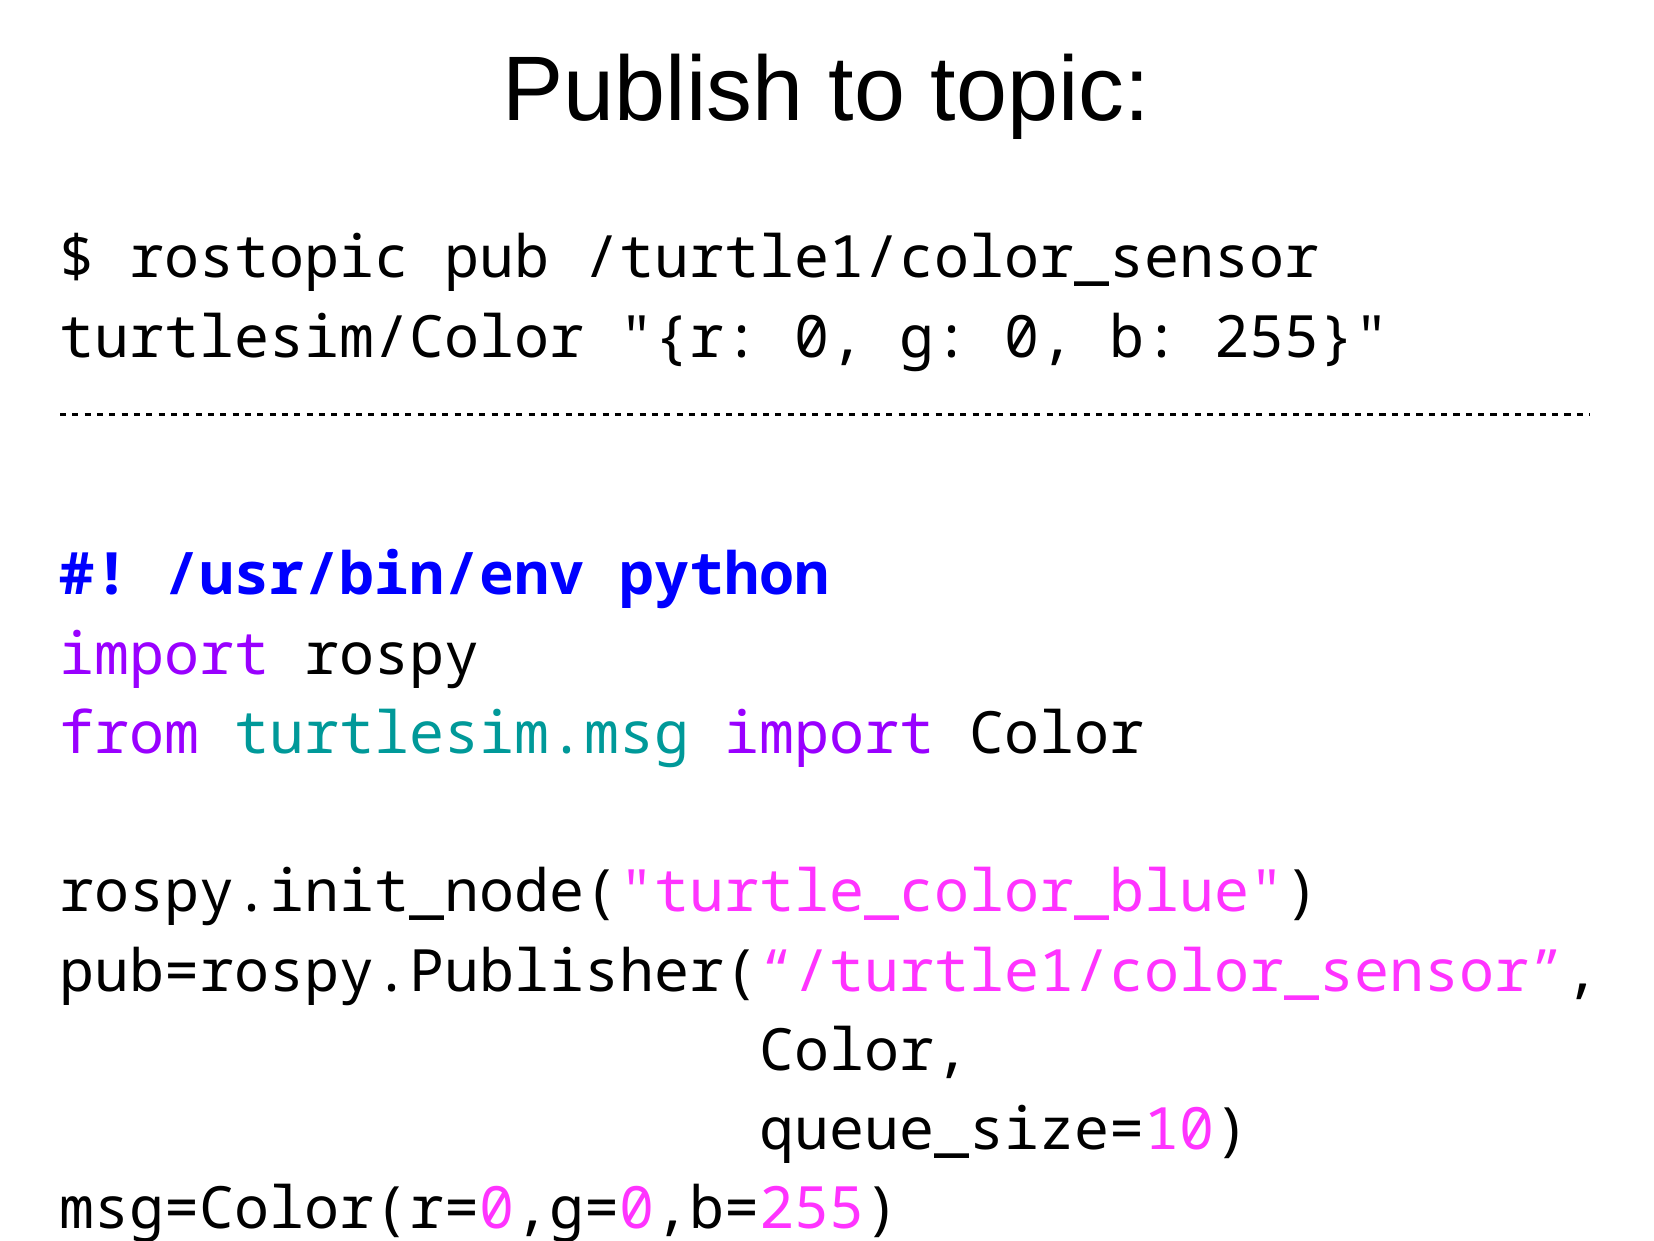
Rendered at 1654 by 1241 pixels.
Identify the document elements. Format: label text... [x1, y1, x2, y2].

text_box $ rostopic pub /turtle1/color_sensor turtlesim/Color "{r: 0, g: 0, b: 255}" #! /usr/bin/env python import rospy from turtlesim.msg import Color rospy.init_node("turtle_color_blue") pub=rospy.Publisher(“/turtle1/color_sensor”, Color, queue_size=10) msg=Color(r=0,g=0,b=255) pub.publish(msg) [45, 208, 1621, 1170]
title Publish to topic: [82, 0, 1571, 193]
